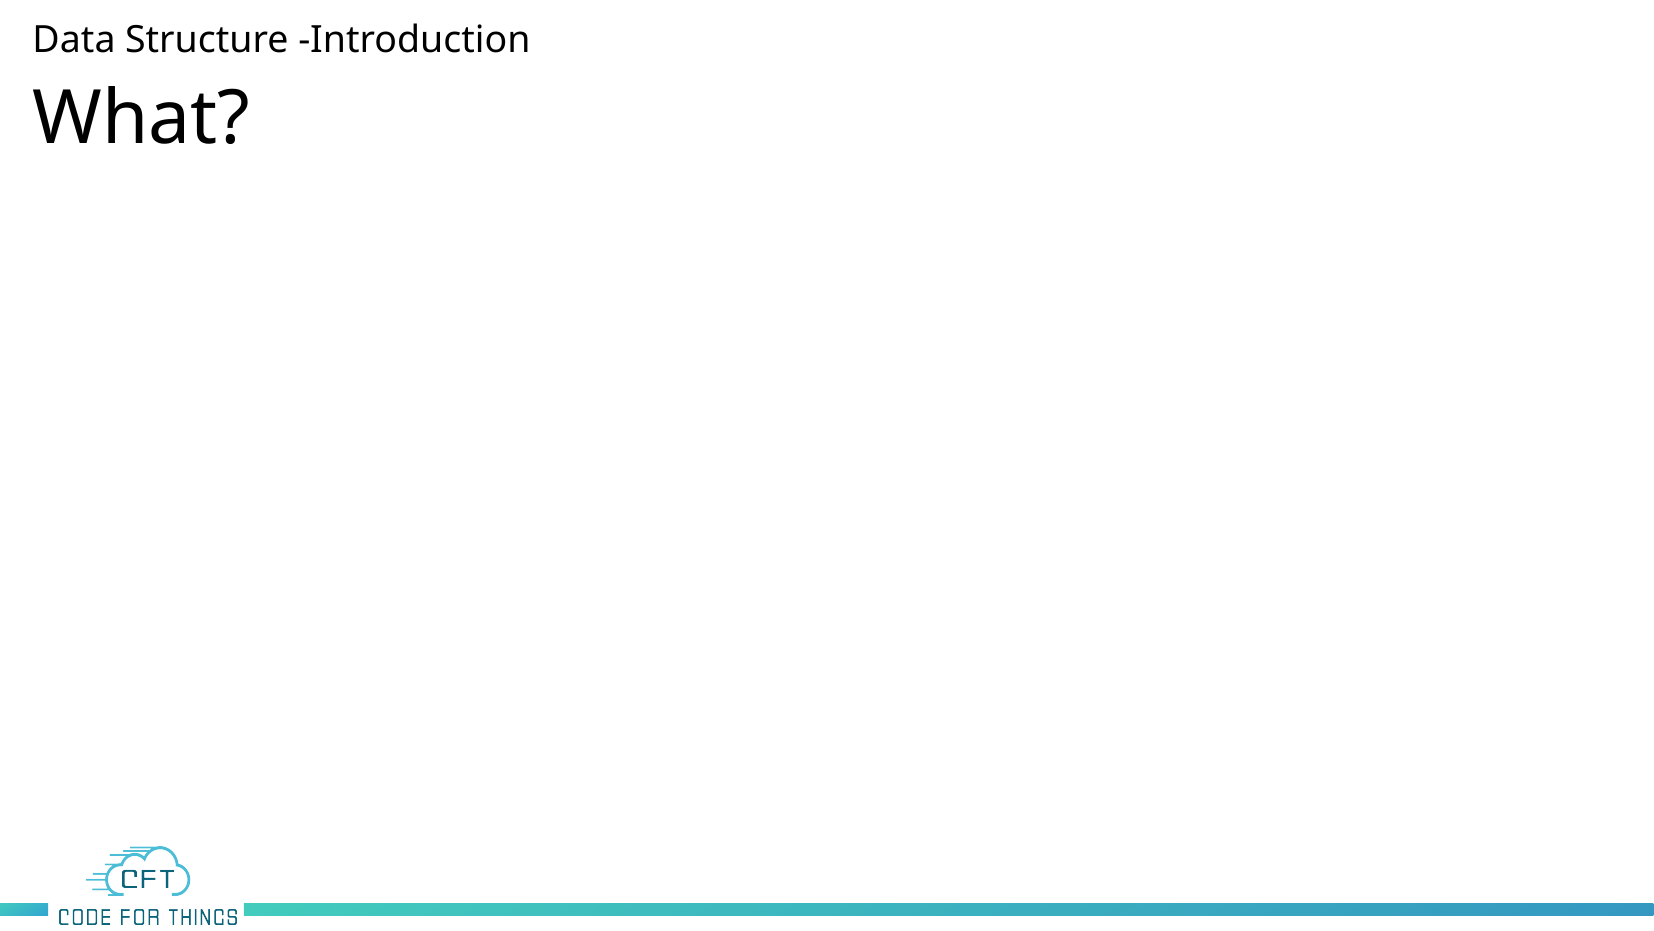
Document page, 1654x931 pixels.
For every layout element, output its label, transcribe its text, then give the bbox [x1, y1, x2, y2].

title Data Structure -Introduction What? [32, 12, 1184, 166]
picture [59, 846, 237, 925]
